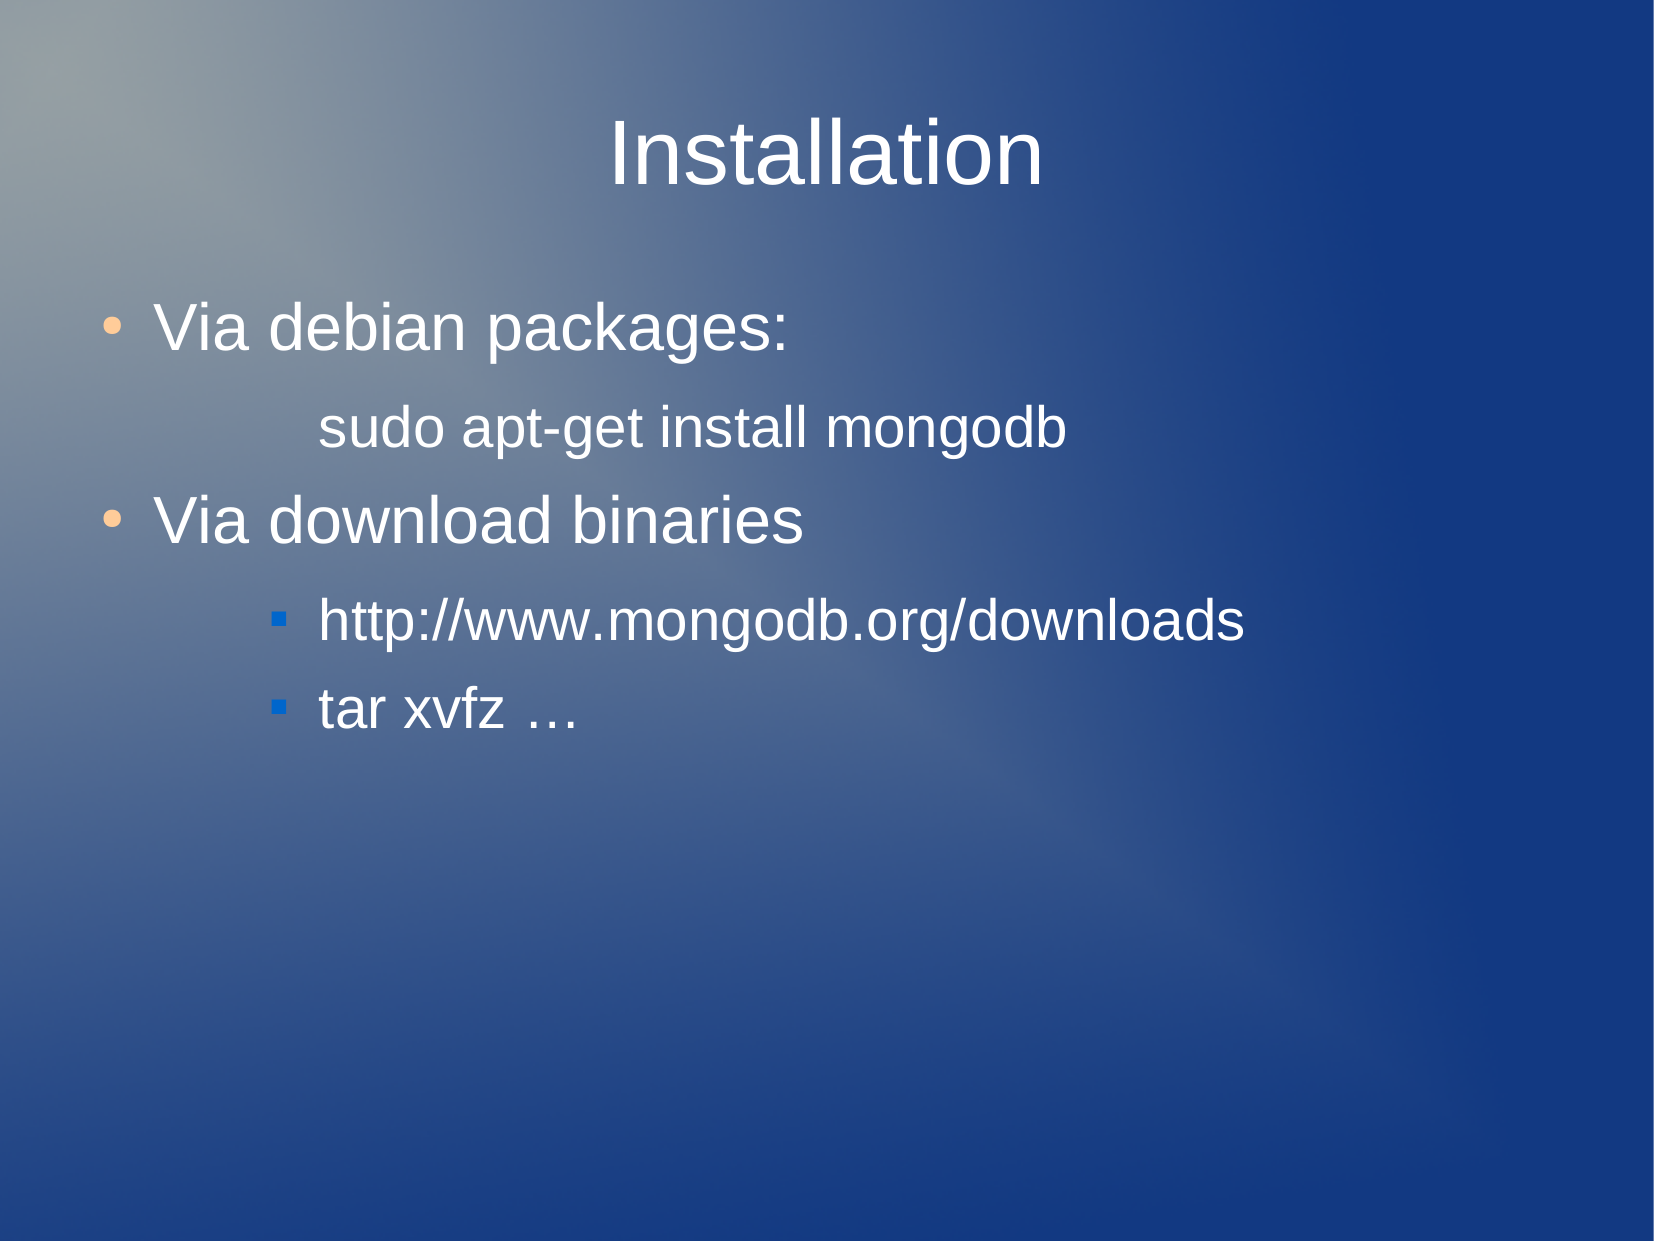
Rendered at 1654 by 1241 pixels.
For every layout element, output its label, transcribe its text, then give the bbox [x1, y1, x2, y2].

picture [0, 0, 1654, 1241]
list Via debian packages: sudo apt-get install mongodb Via download binaries http://www.mongodb.org/downloads tar xvfz … [82, 290, 1571, 1109]
title Installation [82, 49, 1571, 257]
